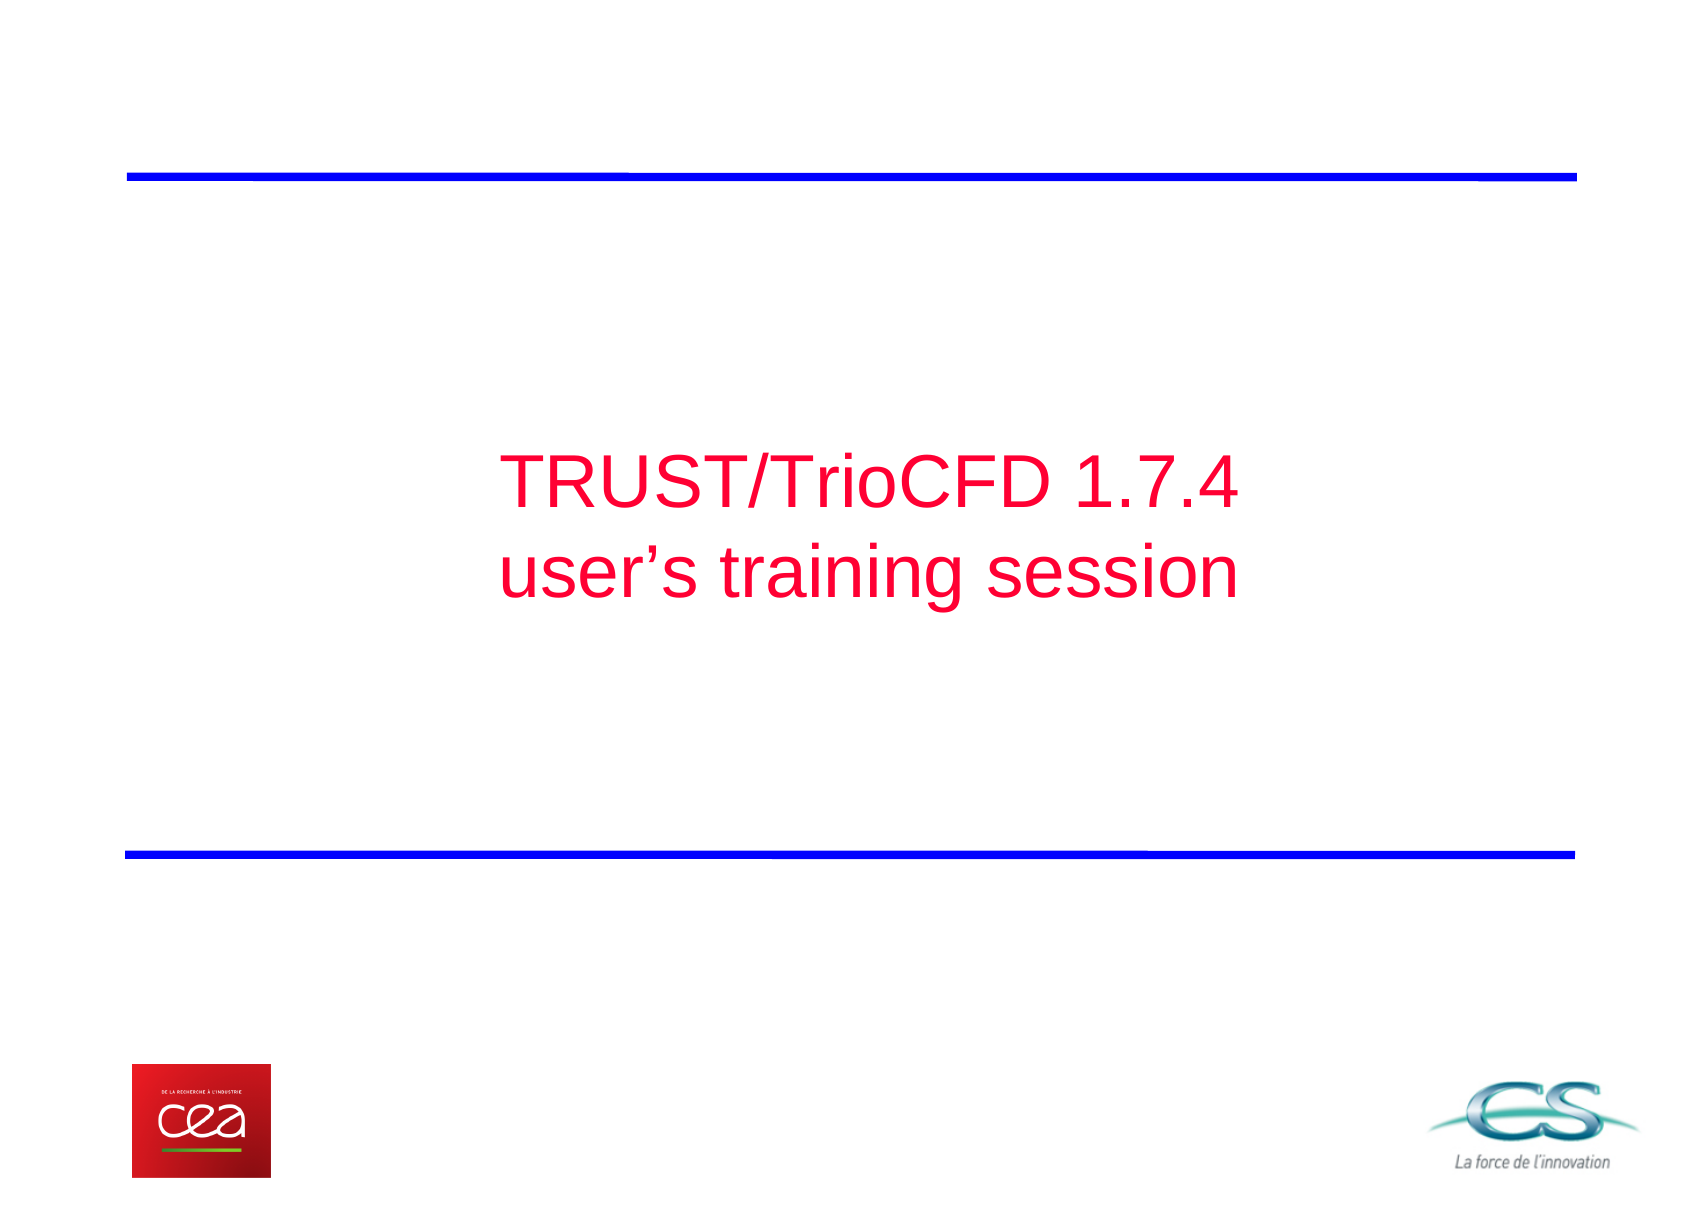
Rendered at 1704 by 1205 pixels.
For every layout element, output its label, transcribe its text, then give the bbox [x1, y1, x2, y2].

title TRUST/TrioCFD 1.7.4 user’s training session [255, 424, 1486, 621]
picture [132, 1064, 271, 1178]
picture [1423, 1072, 1648, 1179]
